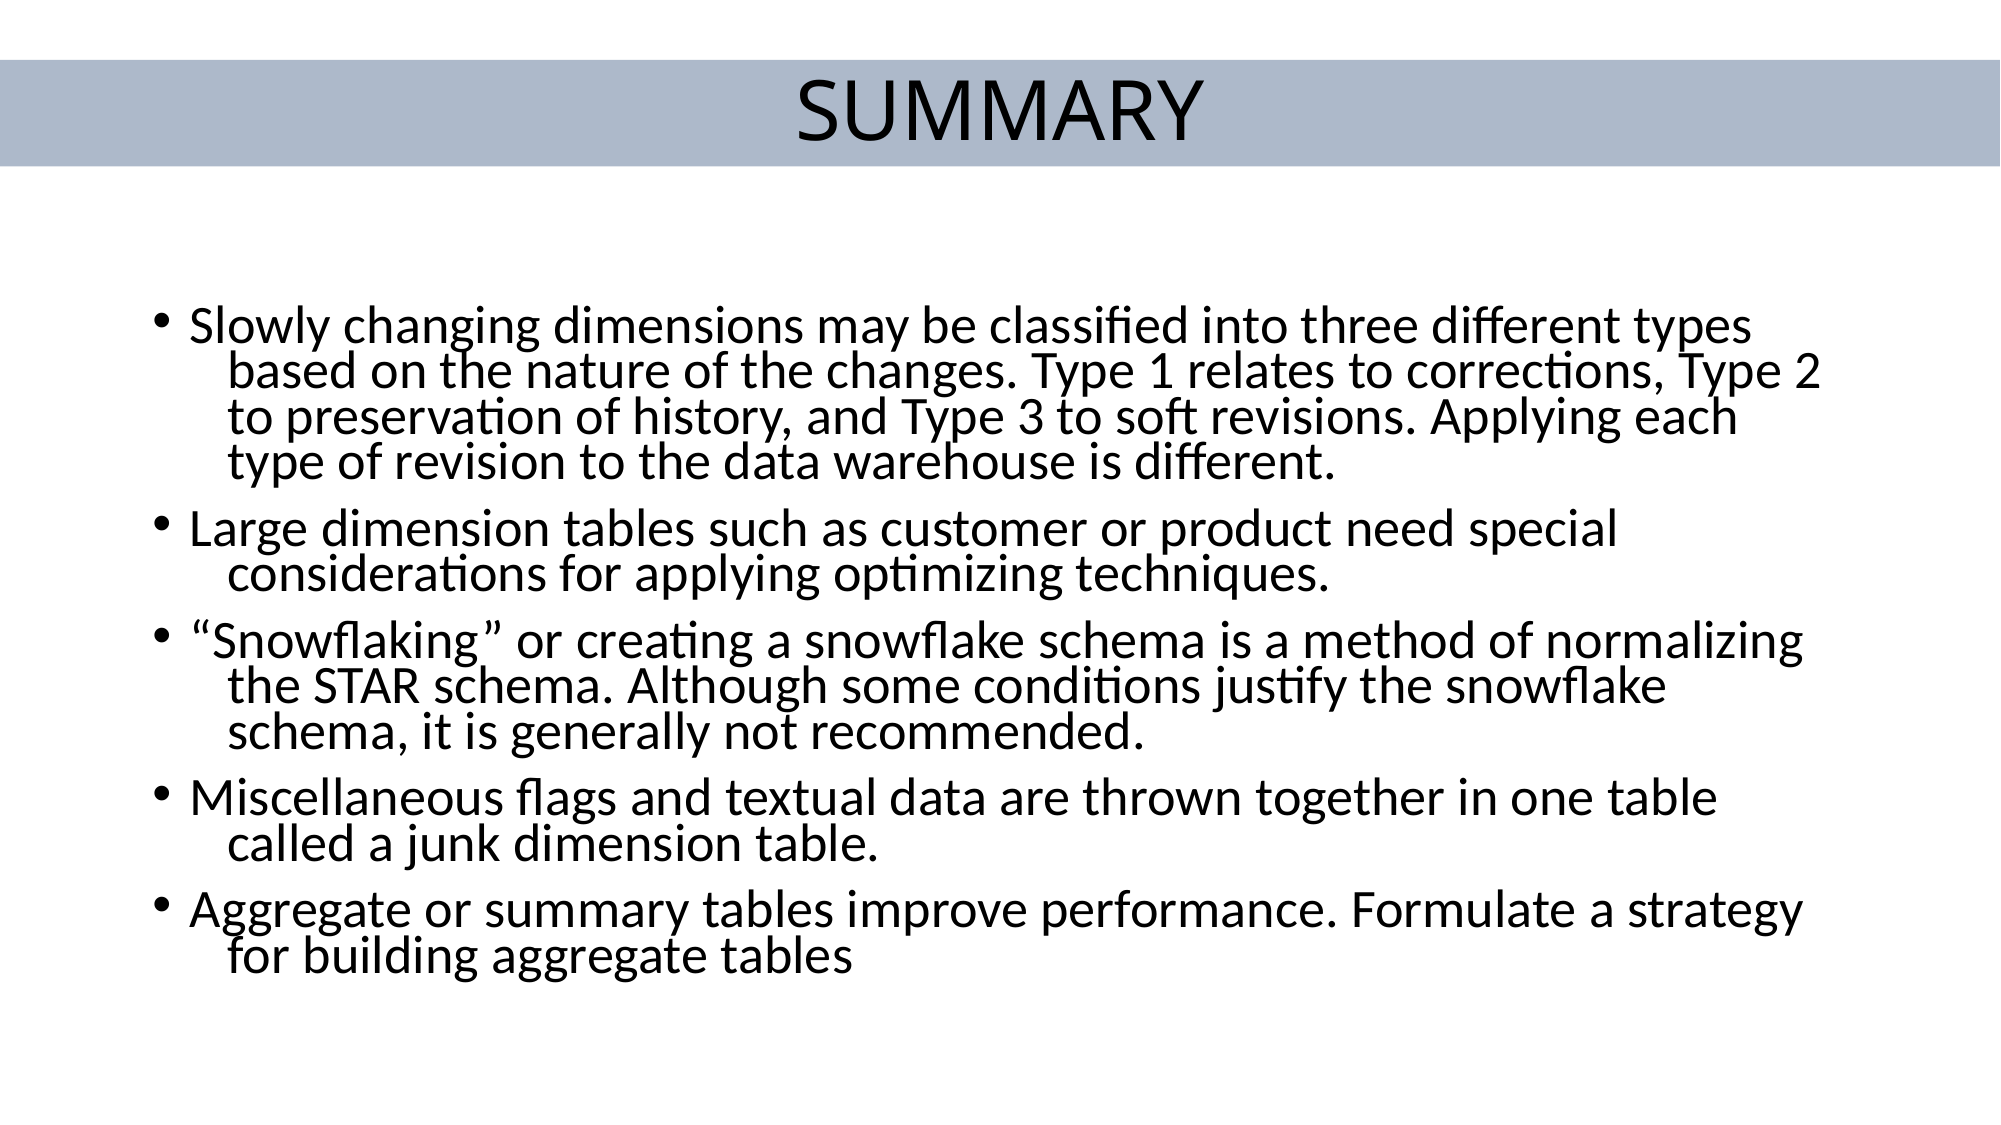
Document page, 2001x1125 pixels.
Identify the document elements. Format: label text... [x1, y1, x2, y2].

title SUMMARY [0, 59, 2000, 167]
list Slowly changing dimensions may be classified into three different types based on the nature of the changes. Type 1 relates to corrections, Type 2 to preservation of history, and Type 3 to soft revisions. Applying each type of revision to the data warehouse is different. Large dimension tables such as customer or product need special considerations for applying optimizing techniques. “Snowflaking” or creating a snowflake schema is a method of normalizing the STAR schema. Although some conditions justify the snowflake schema, it is generally not recommended. Miscellaneous flags and textual data are thrown together in one table called a junk dimension table. Aggregate or summary tables improve performance. Formulate a strategy for building aggregate tables [137, 299, 1863, 1014]
